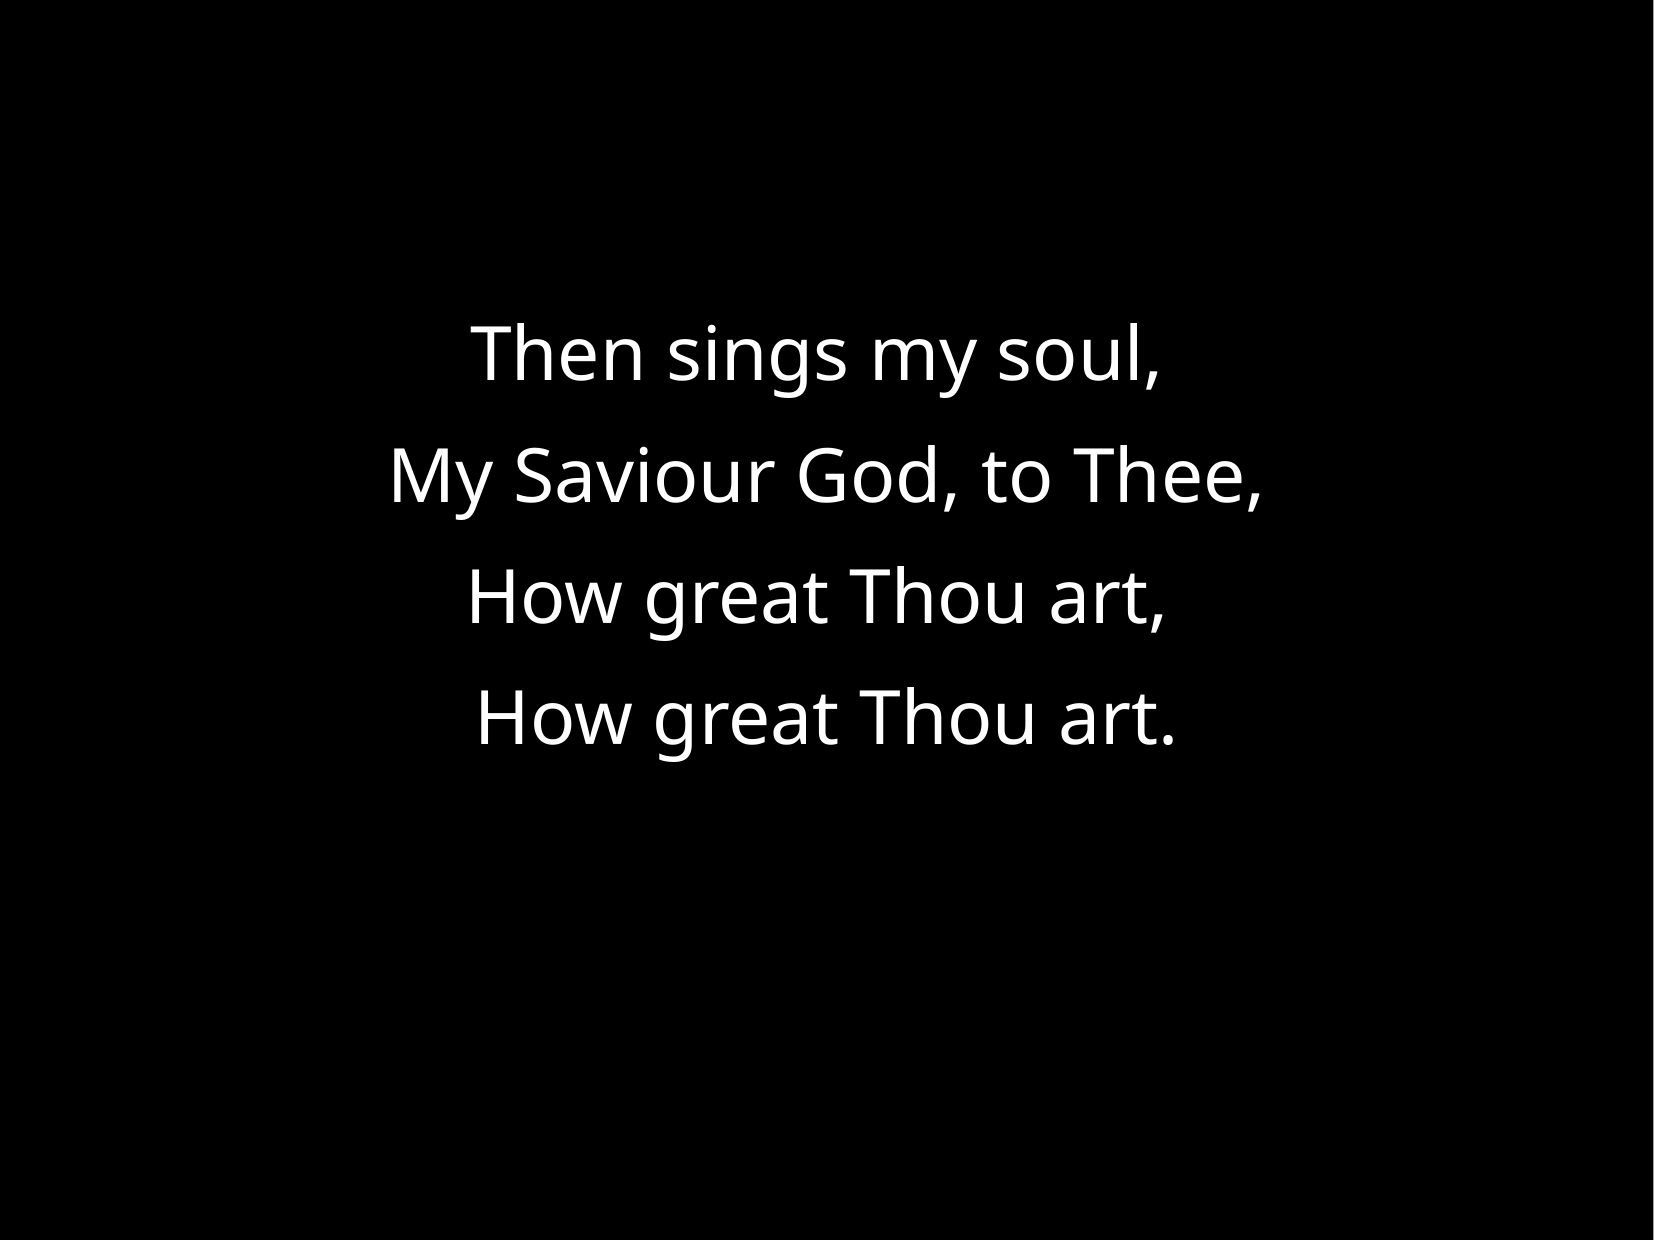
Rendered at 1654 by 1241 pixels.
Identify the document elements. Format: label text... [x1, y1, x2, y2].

list Then sings my soul, My Saviour God, to Thee, How great Thou art, How great Thou art. [0, 307, 1654, 1027]
